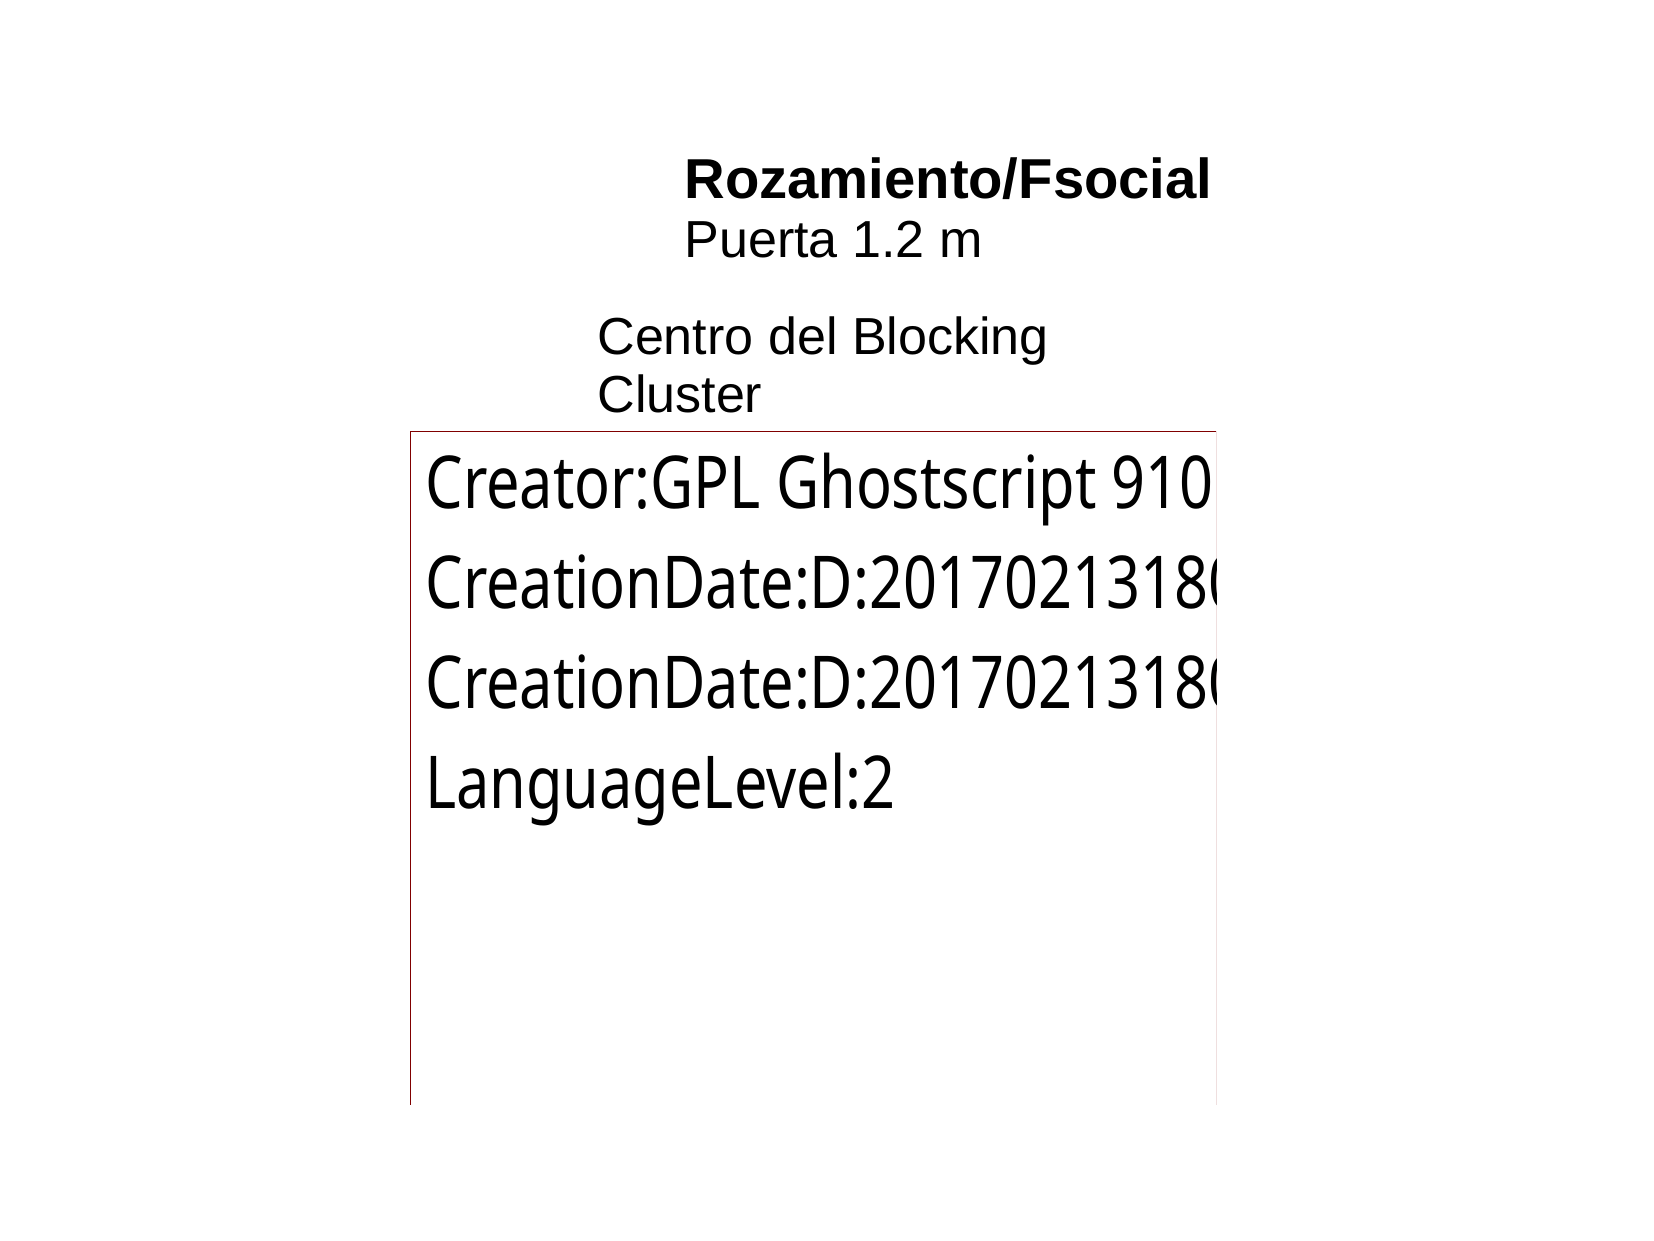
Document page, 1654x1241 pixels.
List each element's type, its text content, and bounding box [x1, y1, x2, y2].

picture [406, 426, 1217, 1105]
text_box Rozamiento/Fsocial Puerta 1.2 m [669, 139, 1285, 277]
text_box Centro del Blocking Cluster [582, 300, 1198, 432]
